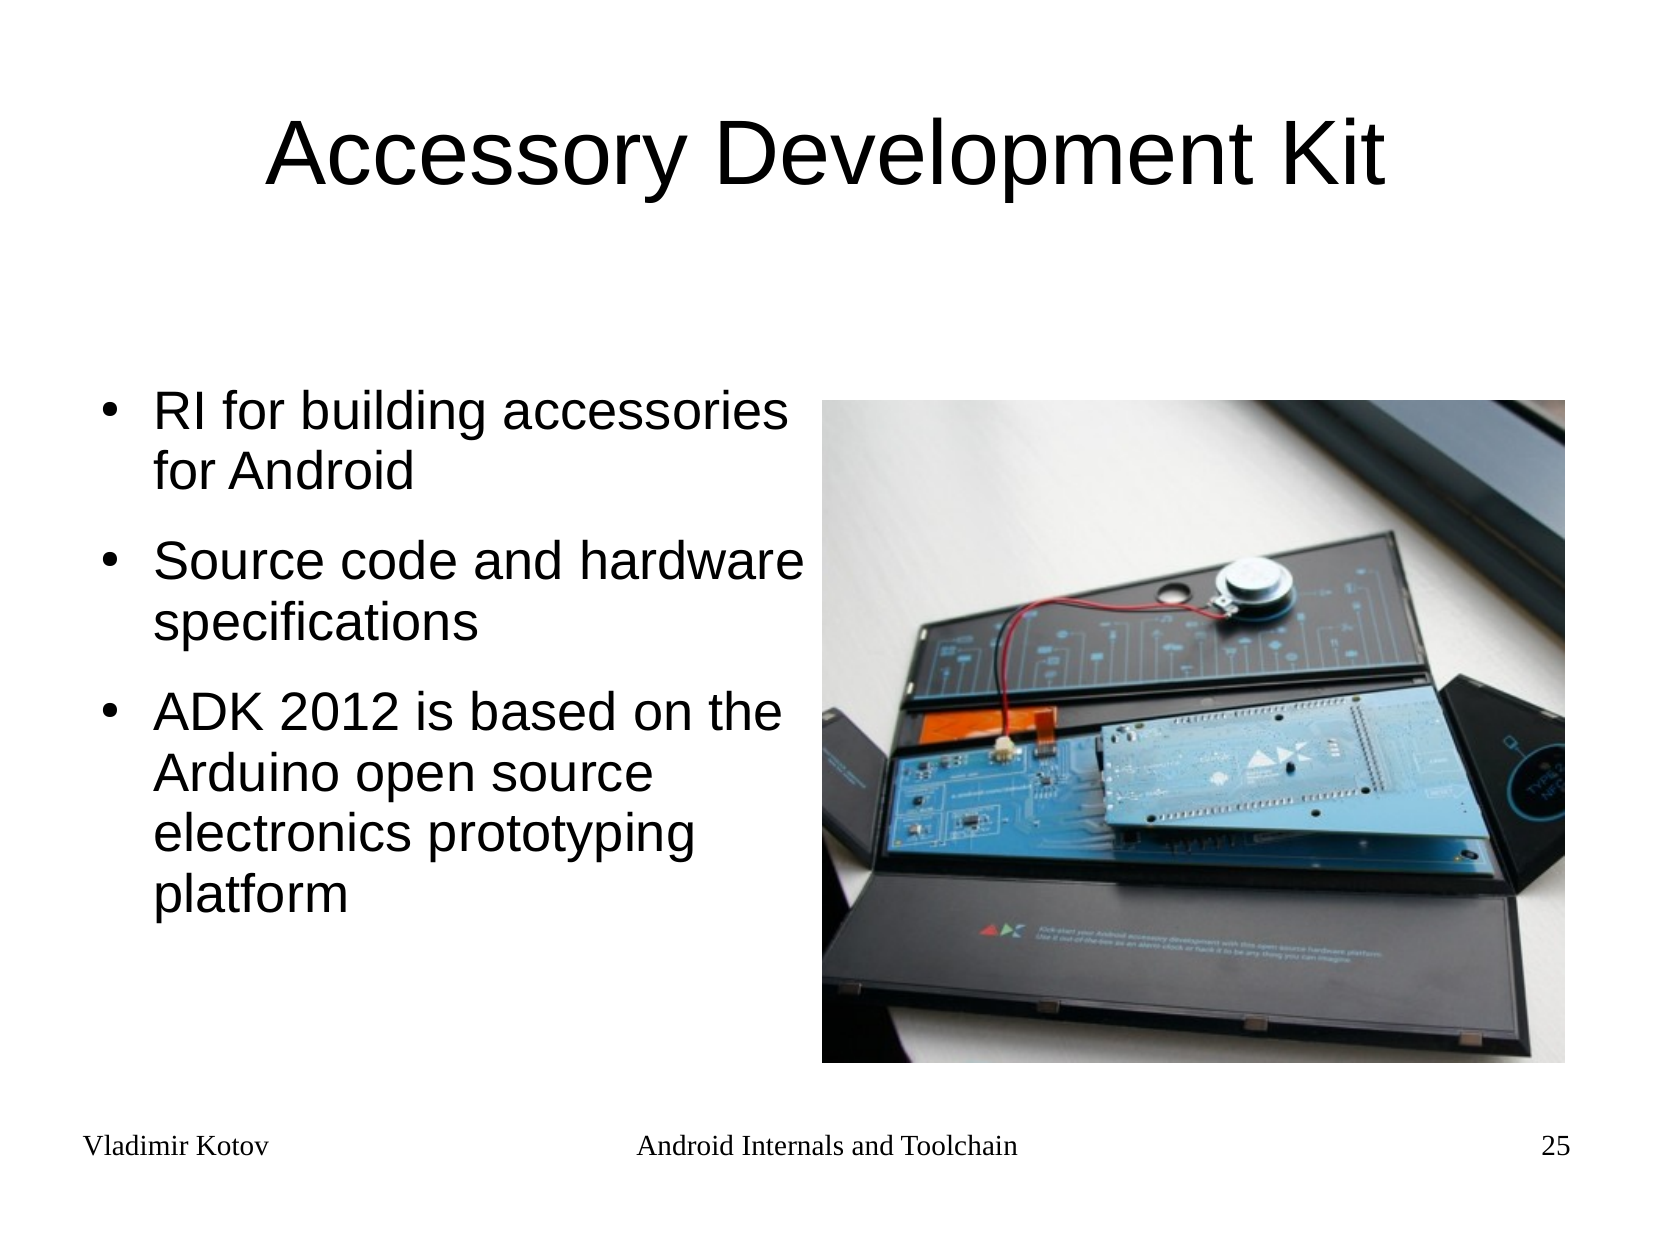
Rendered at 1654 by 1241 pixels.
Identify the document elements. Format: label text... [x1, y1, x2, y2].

list RI for building accessories for Android Source code and hardware specifications ADK 2012 is based on the Arduino open source electronics prototyping platform [82, 290, 809, 1109]
picture [822, 400, 1565, 1063]
title Accessory Development Kit [82, 49, 1571, 257]
